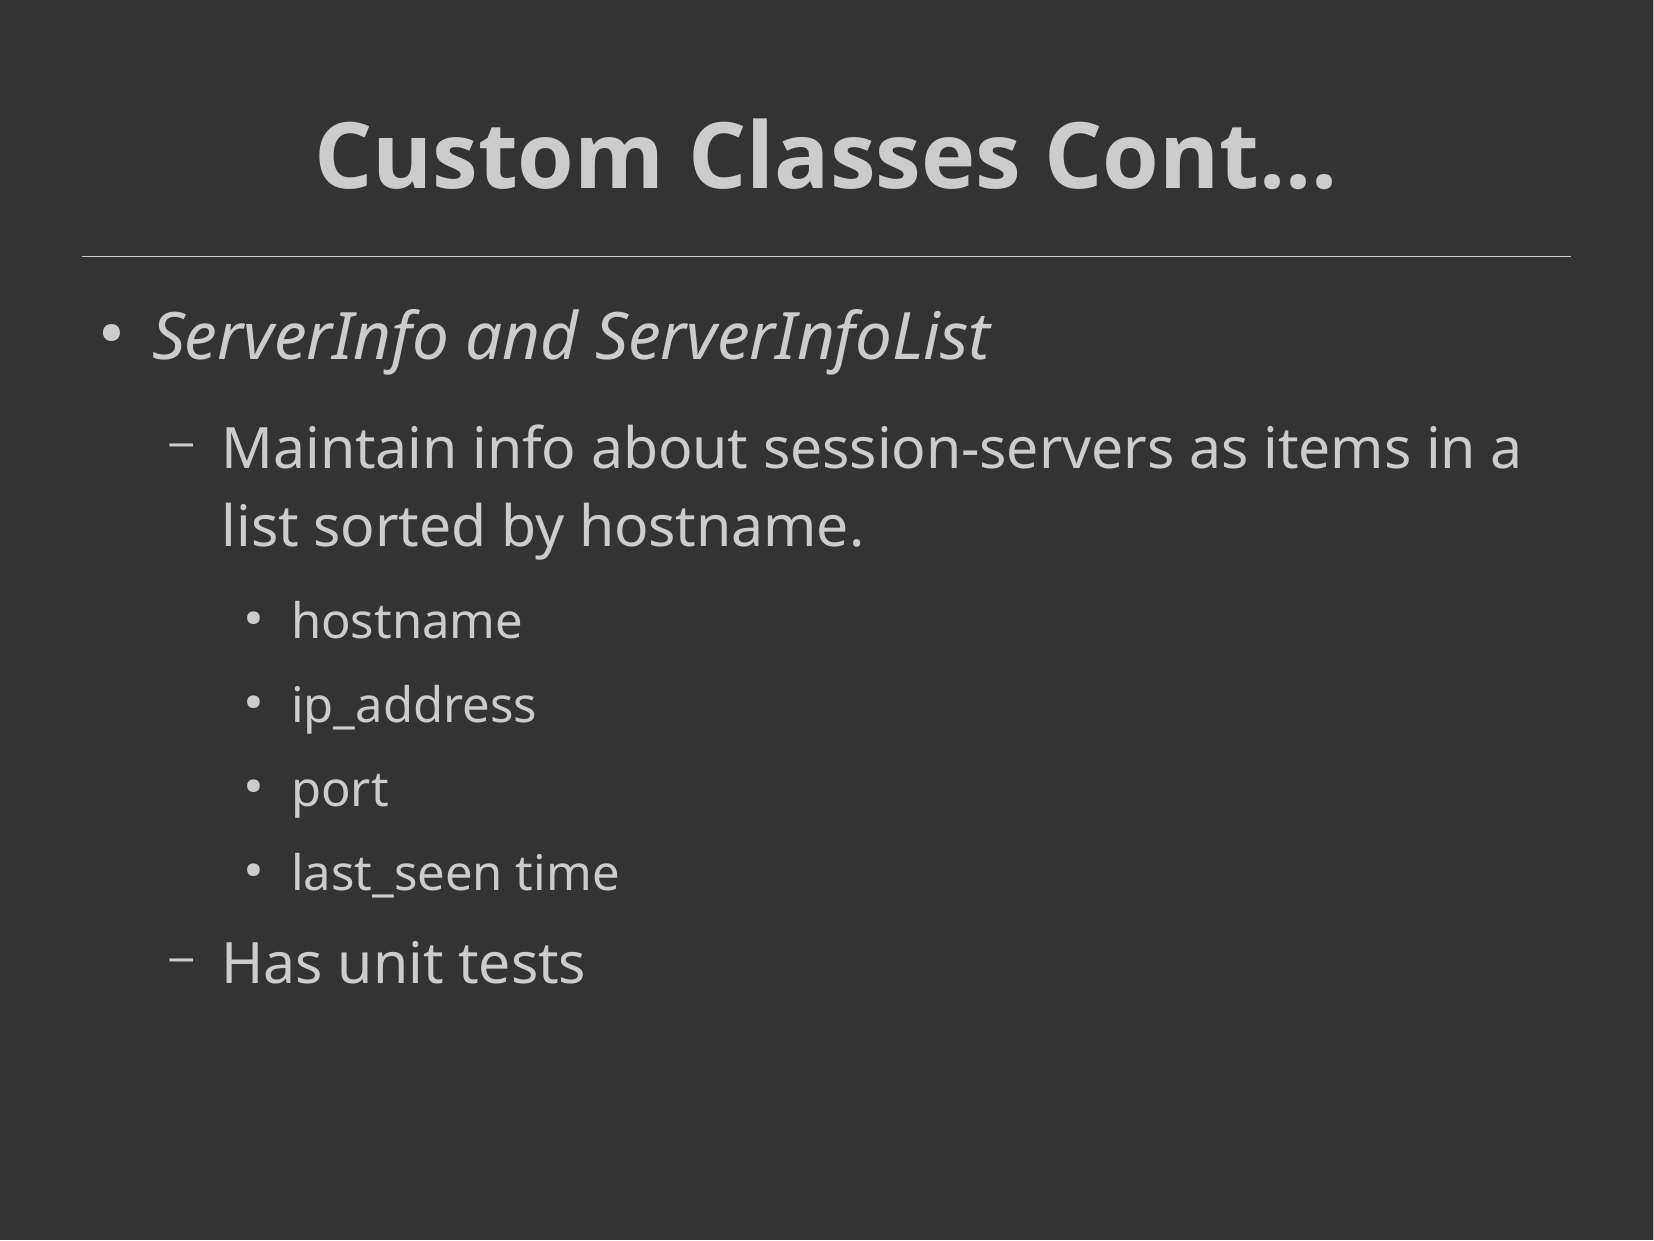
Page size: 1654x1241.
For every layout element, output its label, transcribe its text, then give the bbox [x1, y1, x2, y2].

list ServerInfo and ServerInfoList Maintain info about session-servers as items in a list sorted by hostname. hostname ip_address port last_seen time Has unit tests [82, 290, 1571, 1004]
title Custom Classes Cont... [82, 49, 1571, 257]
